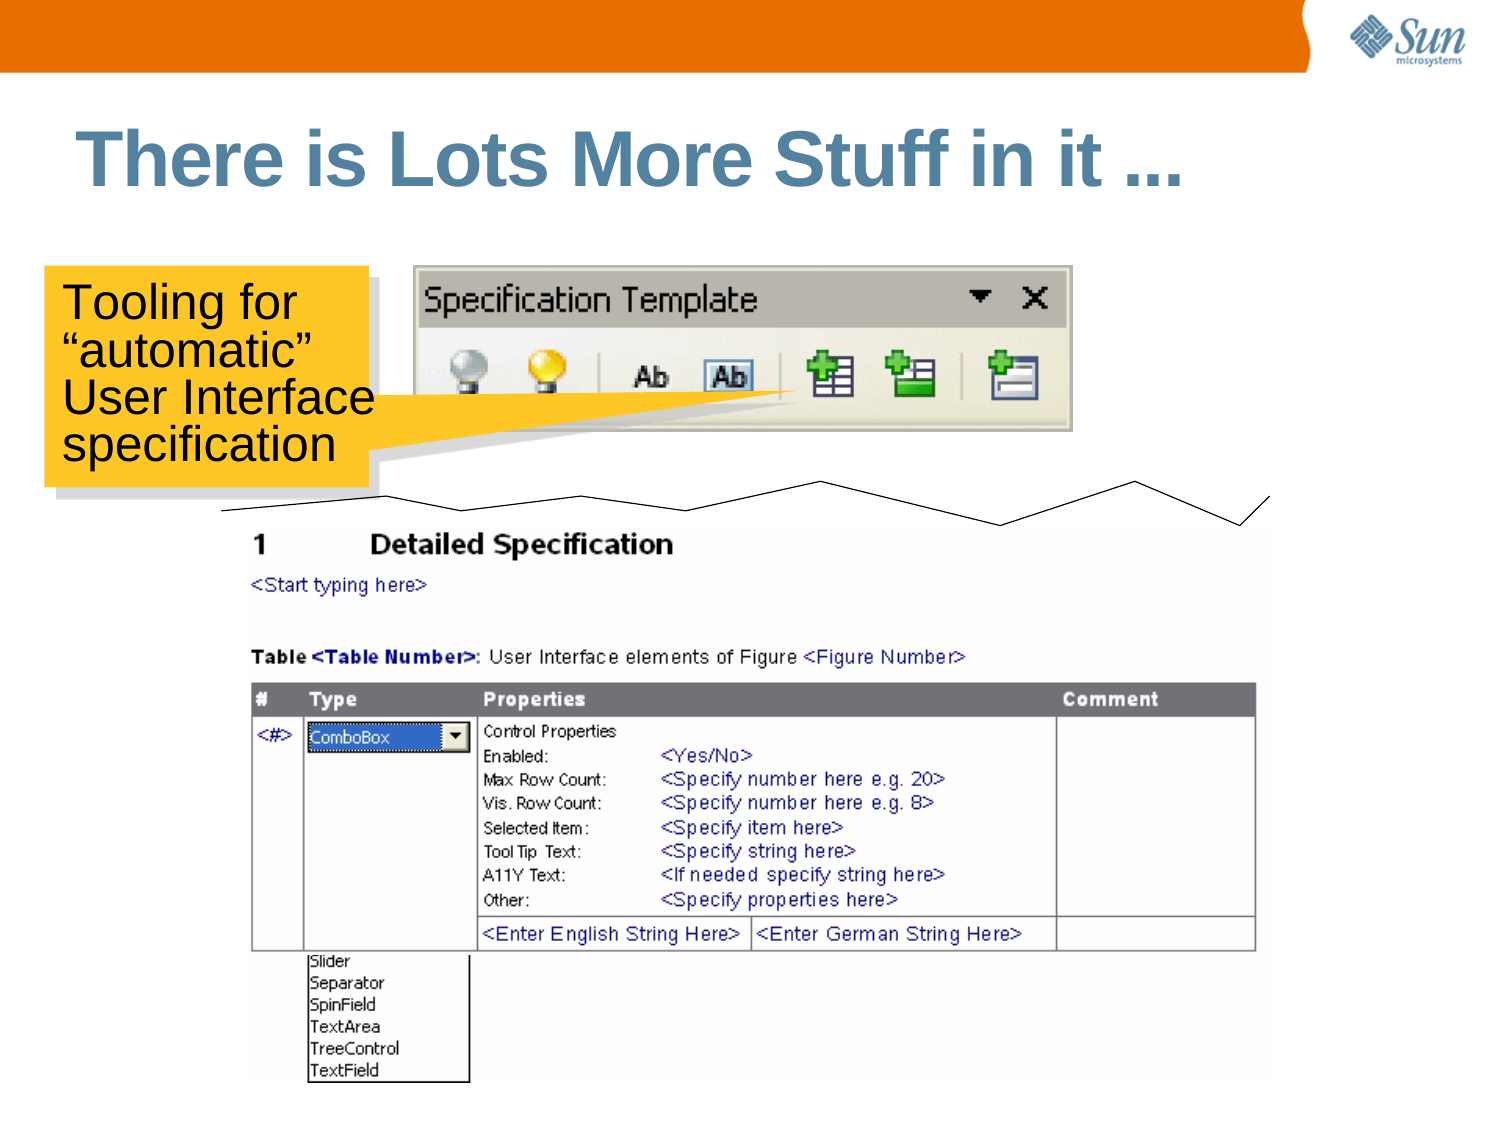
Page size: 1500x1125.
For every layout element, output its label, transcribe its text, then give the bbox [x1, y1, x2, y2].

text_box Tooling for “automatic” User Interface specification [44, 265, 797, 488]
picture [250, 531, 1276, 1084]
title There is Lots More Stuff in it ... [75, 122, 1438, 228]
picture [0, 0, 1500, 75]
picture [413, 265, 1073, 432]
